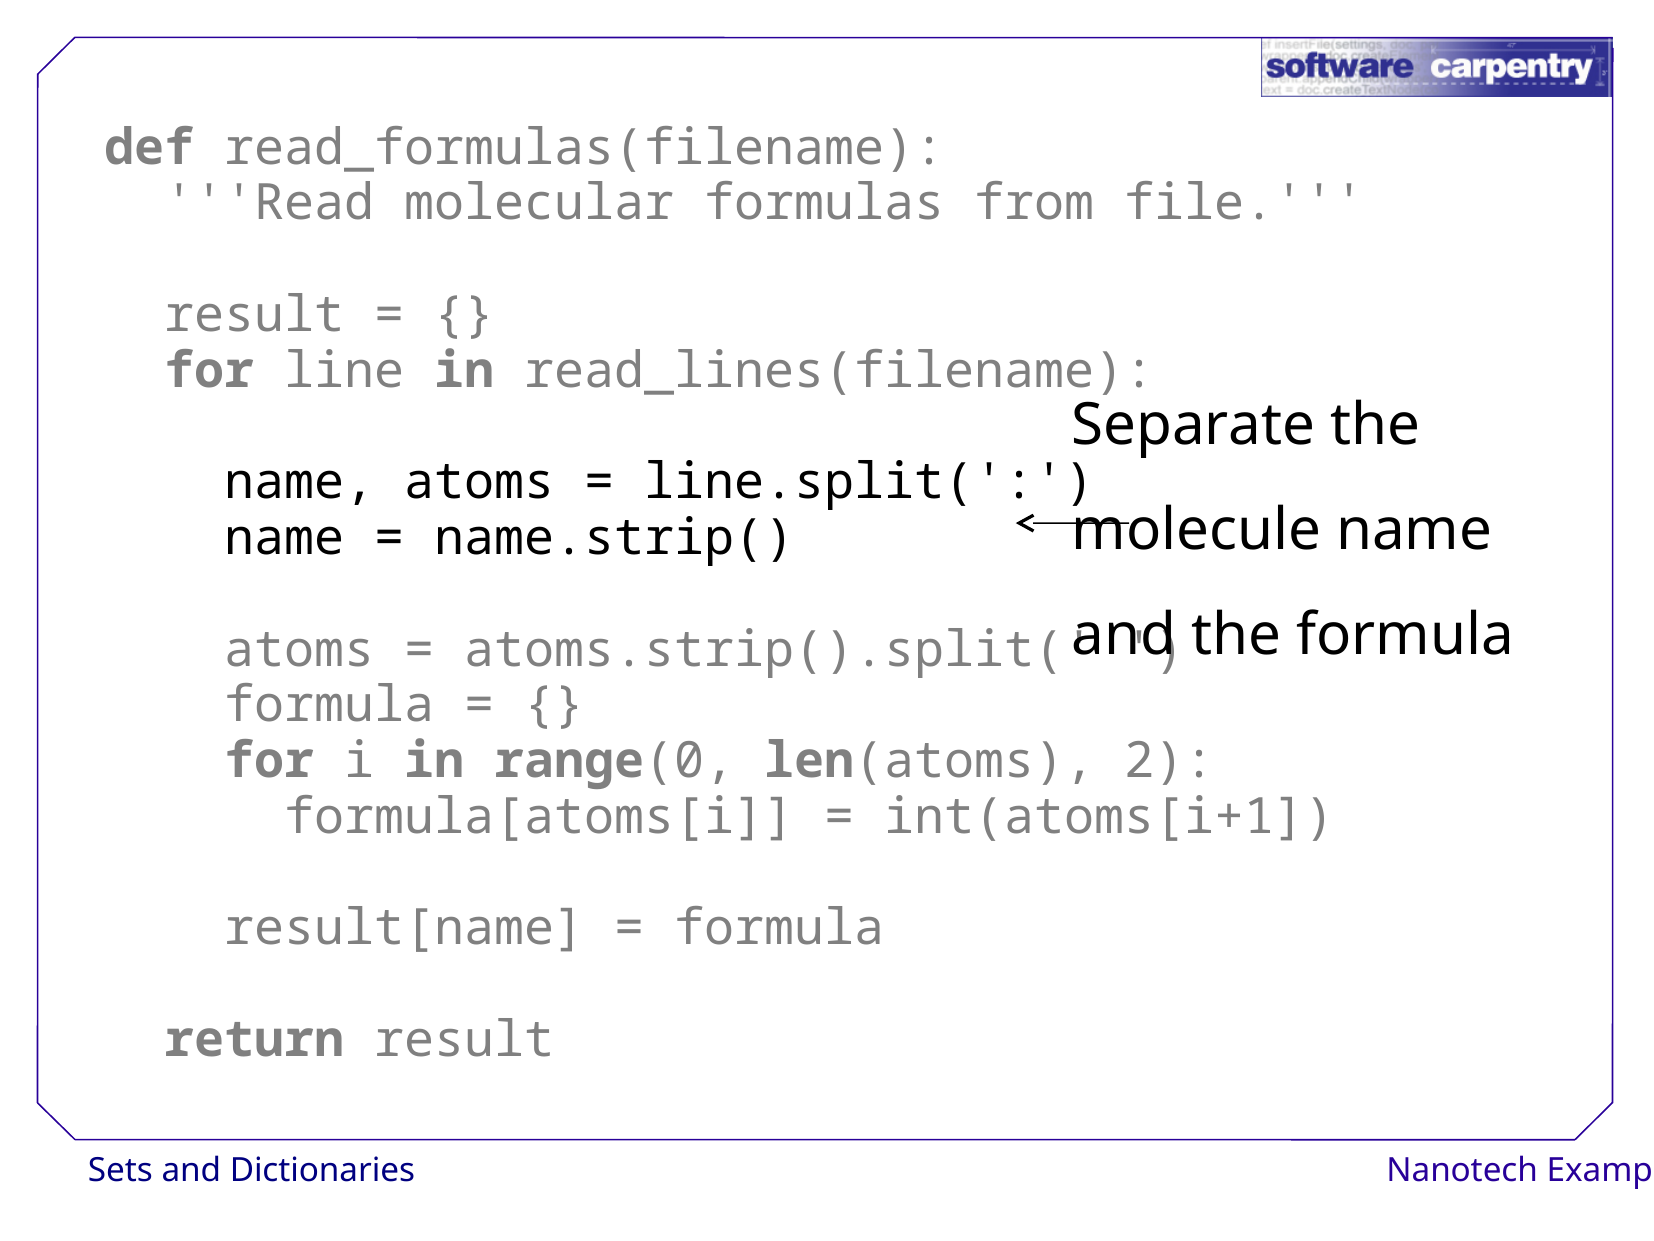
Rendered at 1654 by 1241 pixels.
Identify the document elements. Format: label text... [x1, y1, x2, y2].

picture [1261, 39, 1613, 97]
text_box Separate the molecule name and the formula [1056, 343, 1654, 674]
text_box def read_formulas(filename): '''Read molecular formulas from file.''' result = {} for line in read_lines(filename): name, atoms = line.split(':') name = name.strip() atoms = atoms.strip().split(' ') formula = {} for i in range(0, len(atoms), 2): formula[atoms[i]] = int(atoms[i+1]) result[name] = formula return result [89, 112, 1177, 1093]
